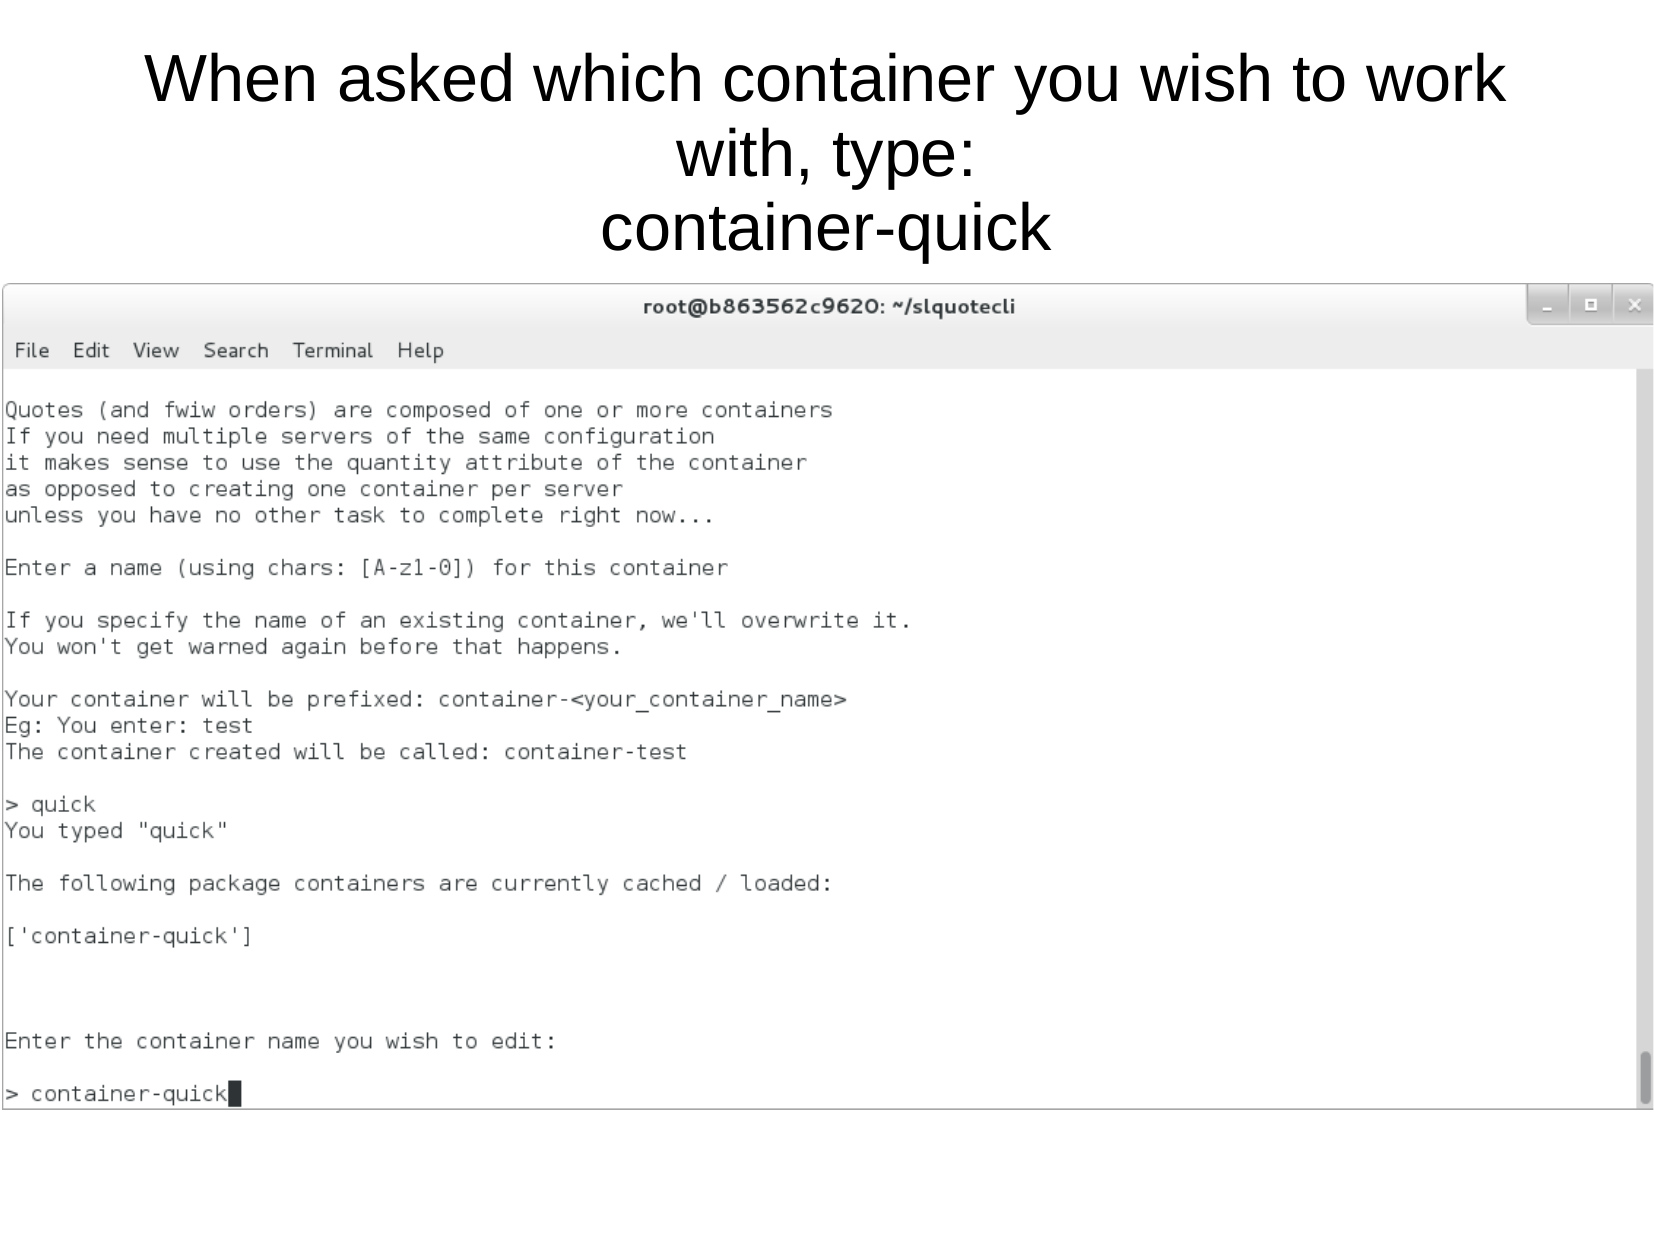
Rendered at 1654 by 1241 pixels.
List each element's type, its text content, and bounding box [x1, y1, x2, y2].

picture [2, 283, 1654, 1111]
title When asked which container you wish to work with, type: container-quick [82, 40, 1571, 266]
